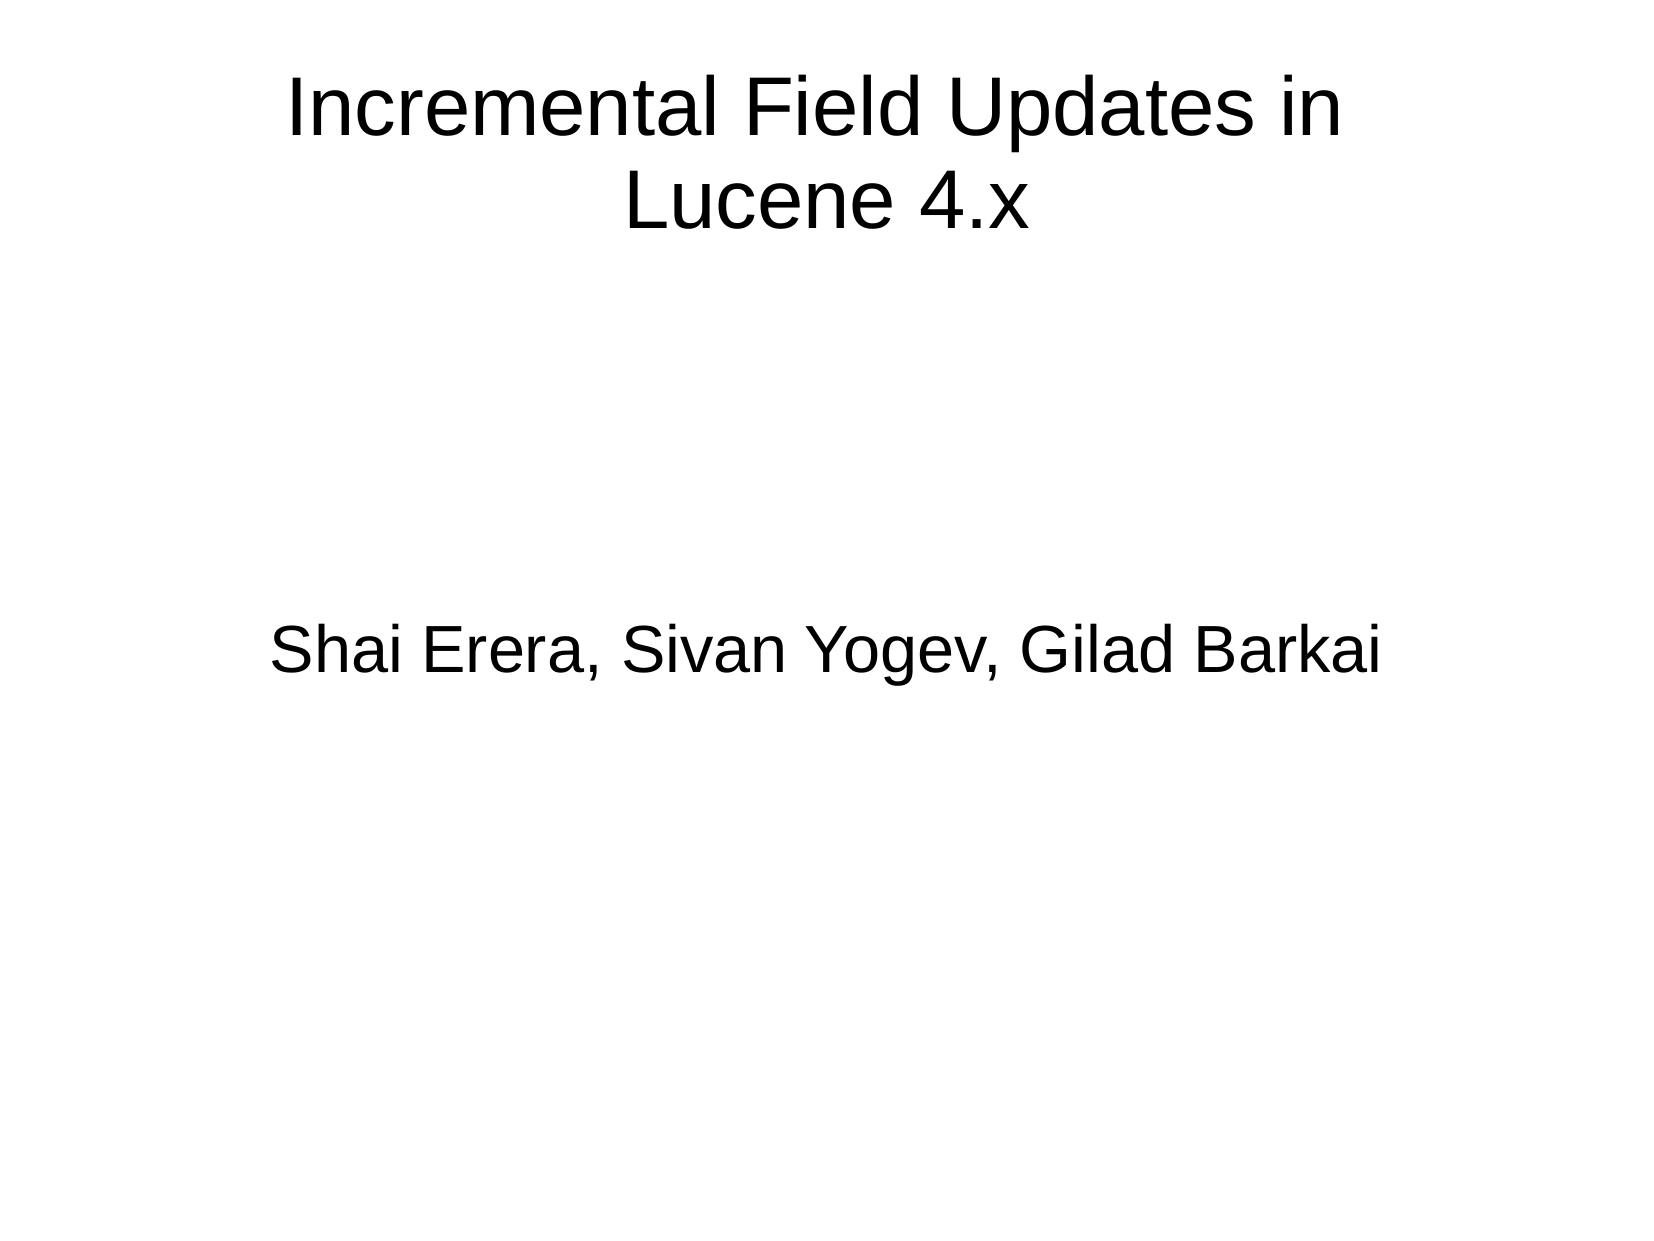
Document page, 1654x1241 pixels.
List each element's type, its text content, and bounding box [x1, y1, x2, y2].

title Incremental Field Updates in Lucene 4.x [82, 49, 1571, 257]
subtitle Shai Erera, Sivan Yogev, Gilad Barkai [82, 290, 1571, 1010]
